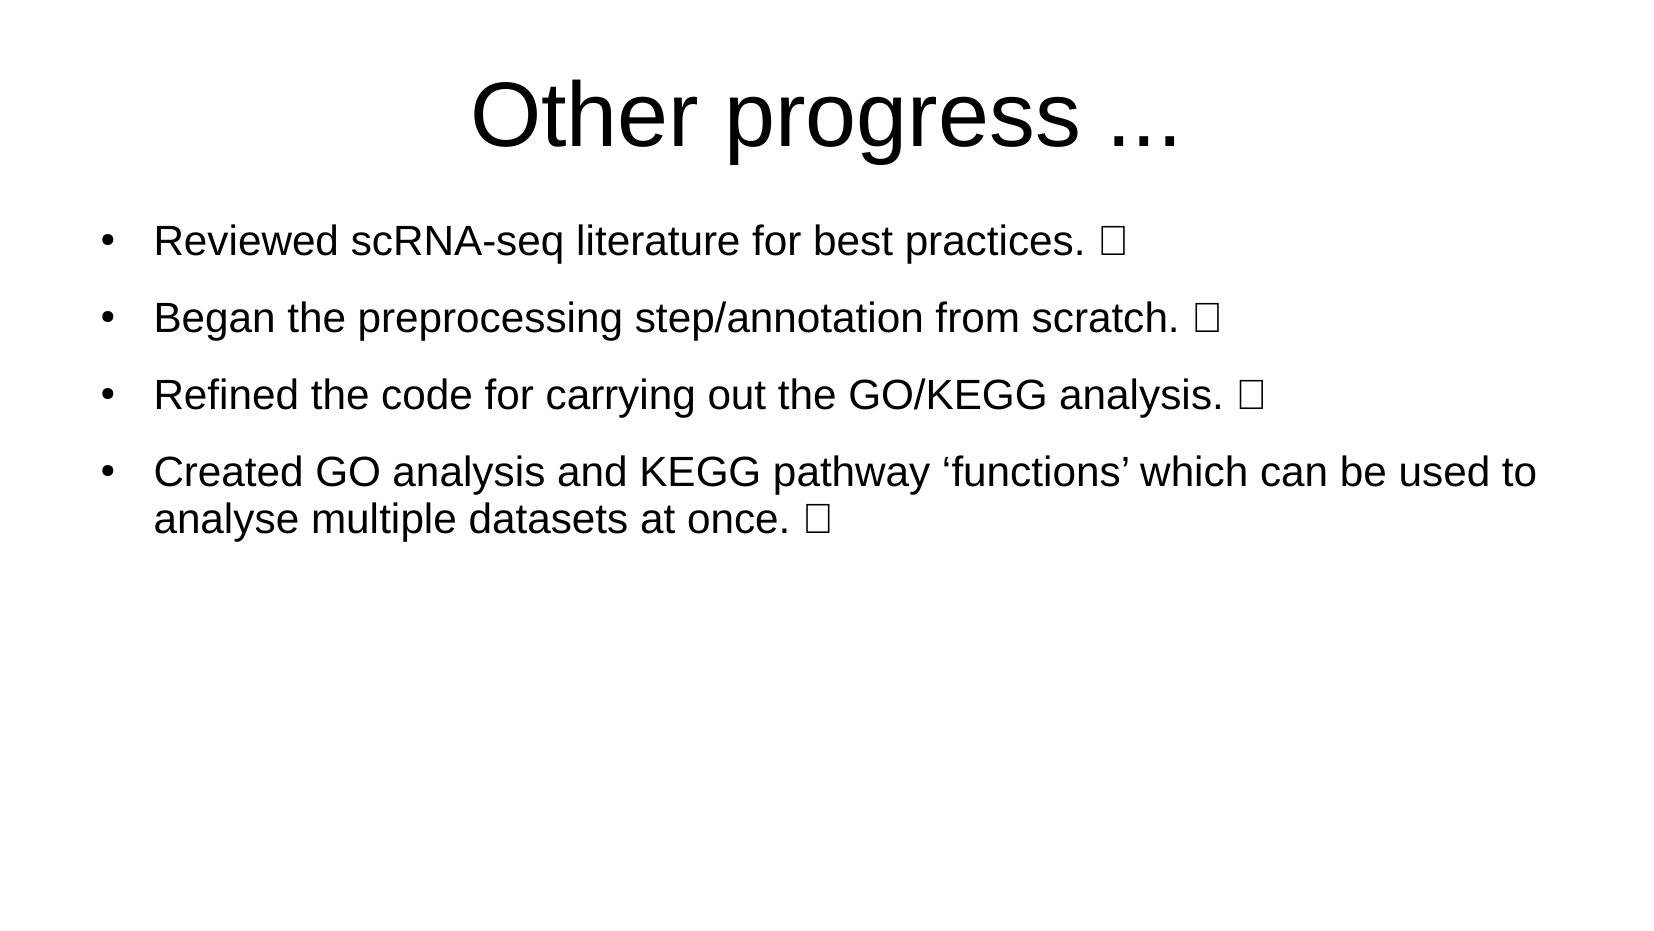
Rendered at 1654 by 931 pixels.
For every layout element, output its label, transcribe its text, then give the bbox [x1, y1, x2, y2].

title Other progress ... [82, 37, 1571, 193]
list Reviewed scRNA-seq literature for best practices. ✅ Began the preprocessing step/annotation from scratch. ✅ Refined the code for carrying out the GO/KEGG analysis. ✅ Created GO analysis and KEGG pathway ‘functions’ which can be used to analyse multiple datasets at once. ✅ [82, 217, 1571, 758]
